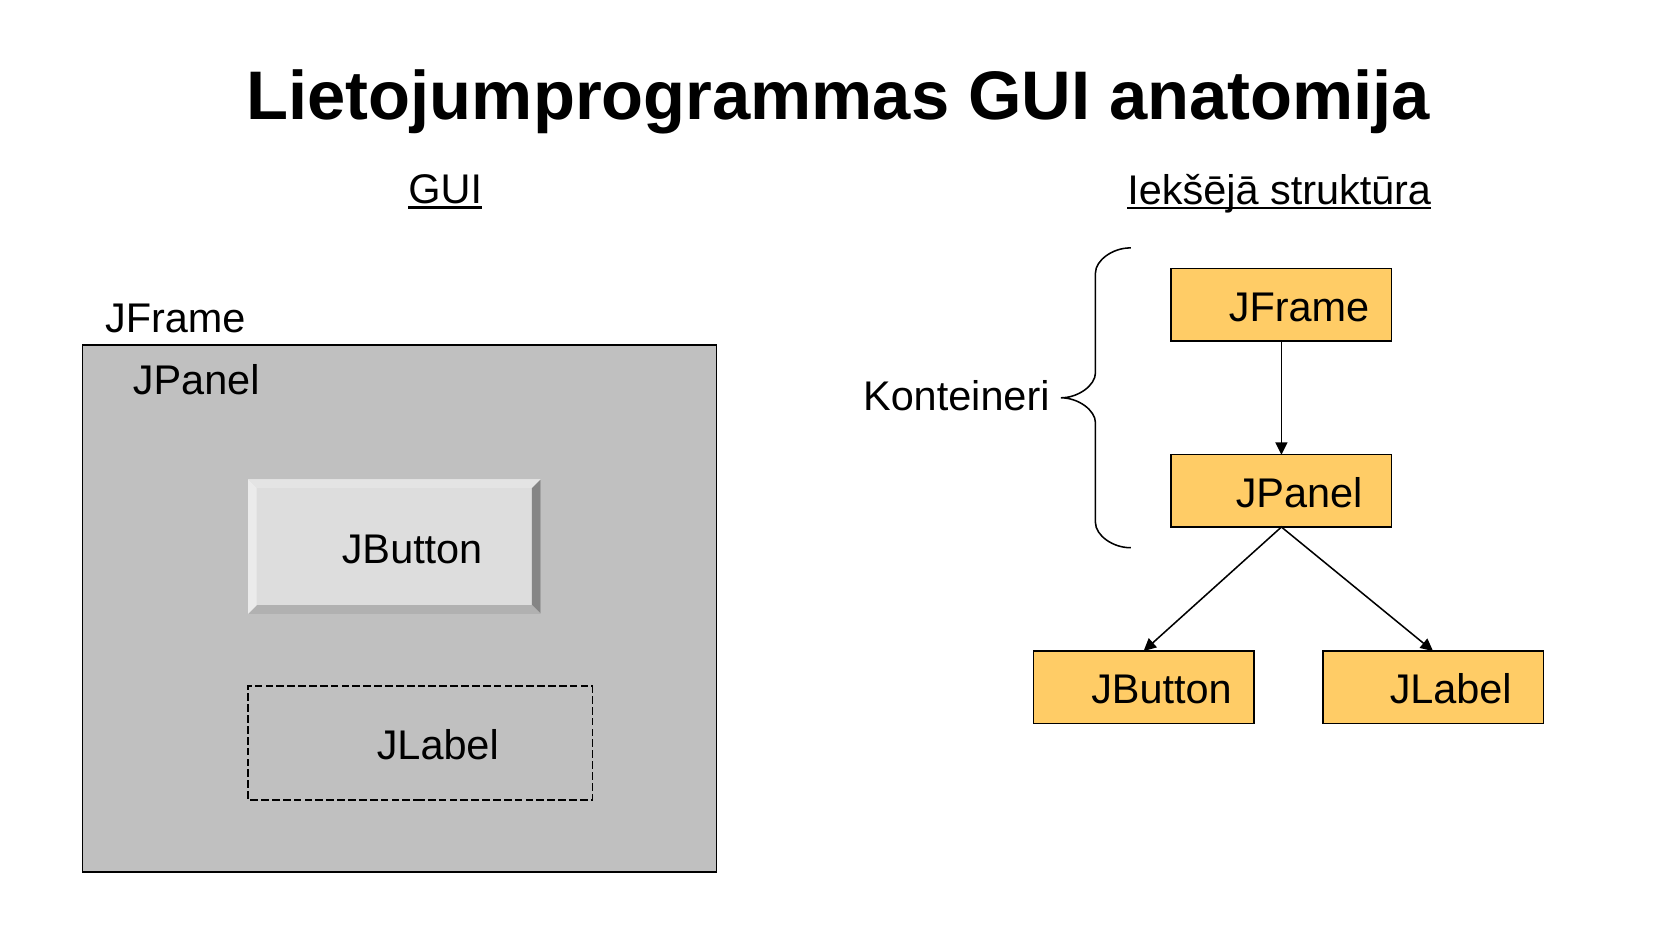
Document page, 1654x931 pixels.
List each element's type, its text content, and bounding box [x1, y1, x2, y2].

text_box Iekšējā struktūra [1077, 154, 1447, 221]
text_box Konteineri [812, 361, 1065, 427]
text_box JPanel [82, 345, 717, 873]
text_box JButton [1033, 650, 1254, 724]
text_box JLabel [247, 686, 593, 800]
text_box JFrame [55, 283, 261, 349]
text_box JLabel [1322, 650, 1544, 724]
text_box GUI [358, 154, 498, 221]
title Lietojumprogrammas GUI anatomija [82, 37, 1571, 147]
text_box JFrame [1171, 268, 1392, 341]
text_box JPanel [1171, 454, 1392, 527]
text_box JButton [257, 489, 531, 605]
